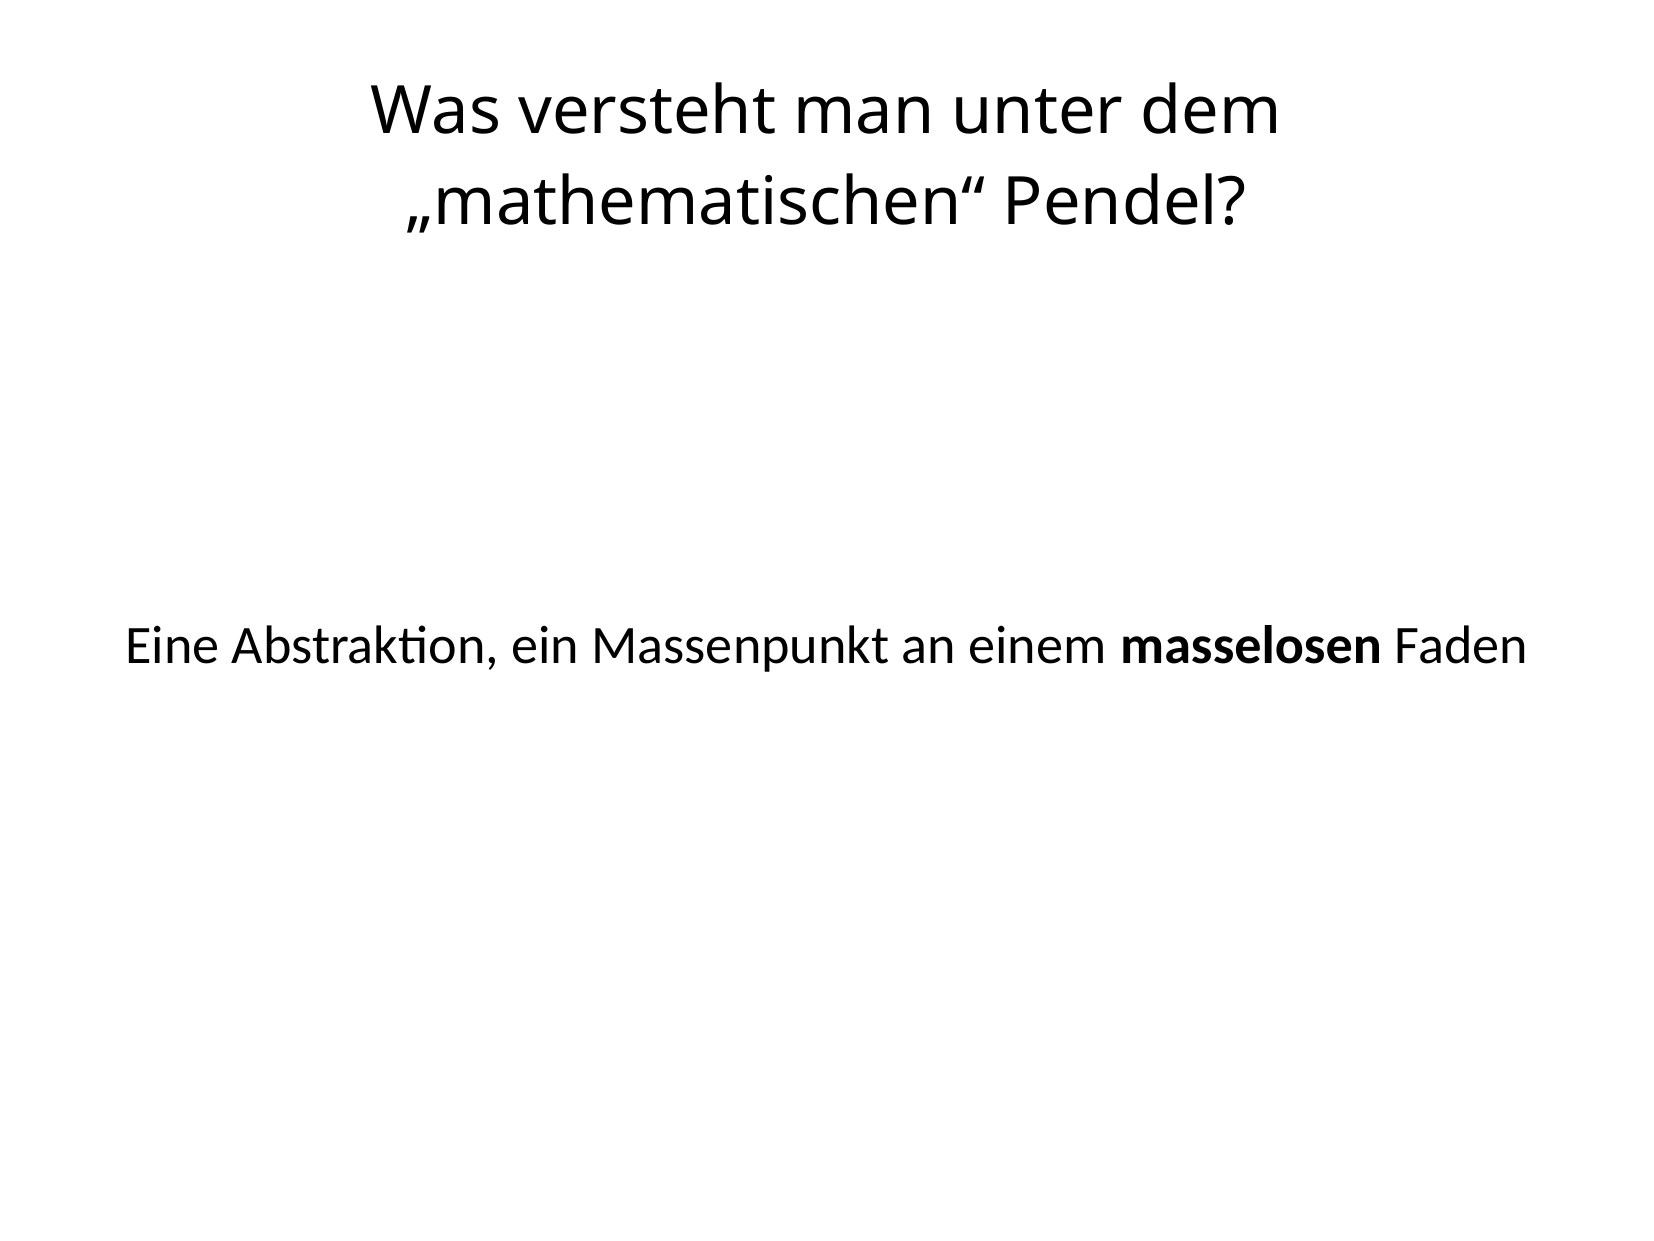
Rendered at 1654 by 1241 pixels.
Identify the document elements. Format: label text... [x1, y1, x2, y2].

subtitle Eine Abstraktion, ein Massenpunkt an einem masselosen Faden [82, 290, 1571, 1010]
title Was versteht man unter dem „mathematischen“ Pendel? [82, 49, 1571, 257]
